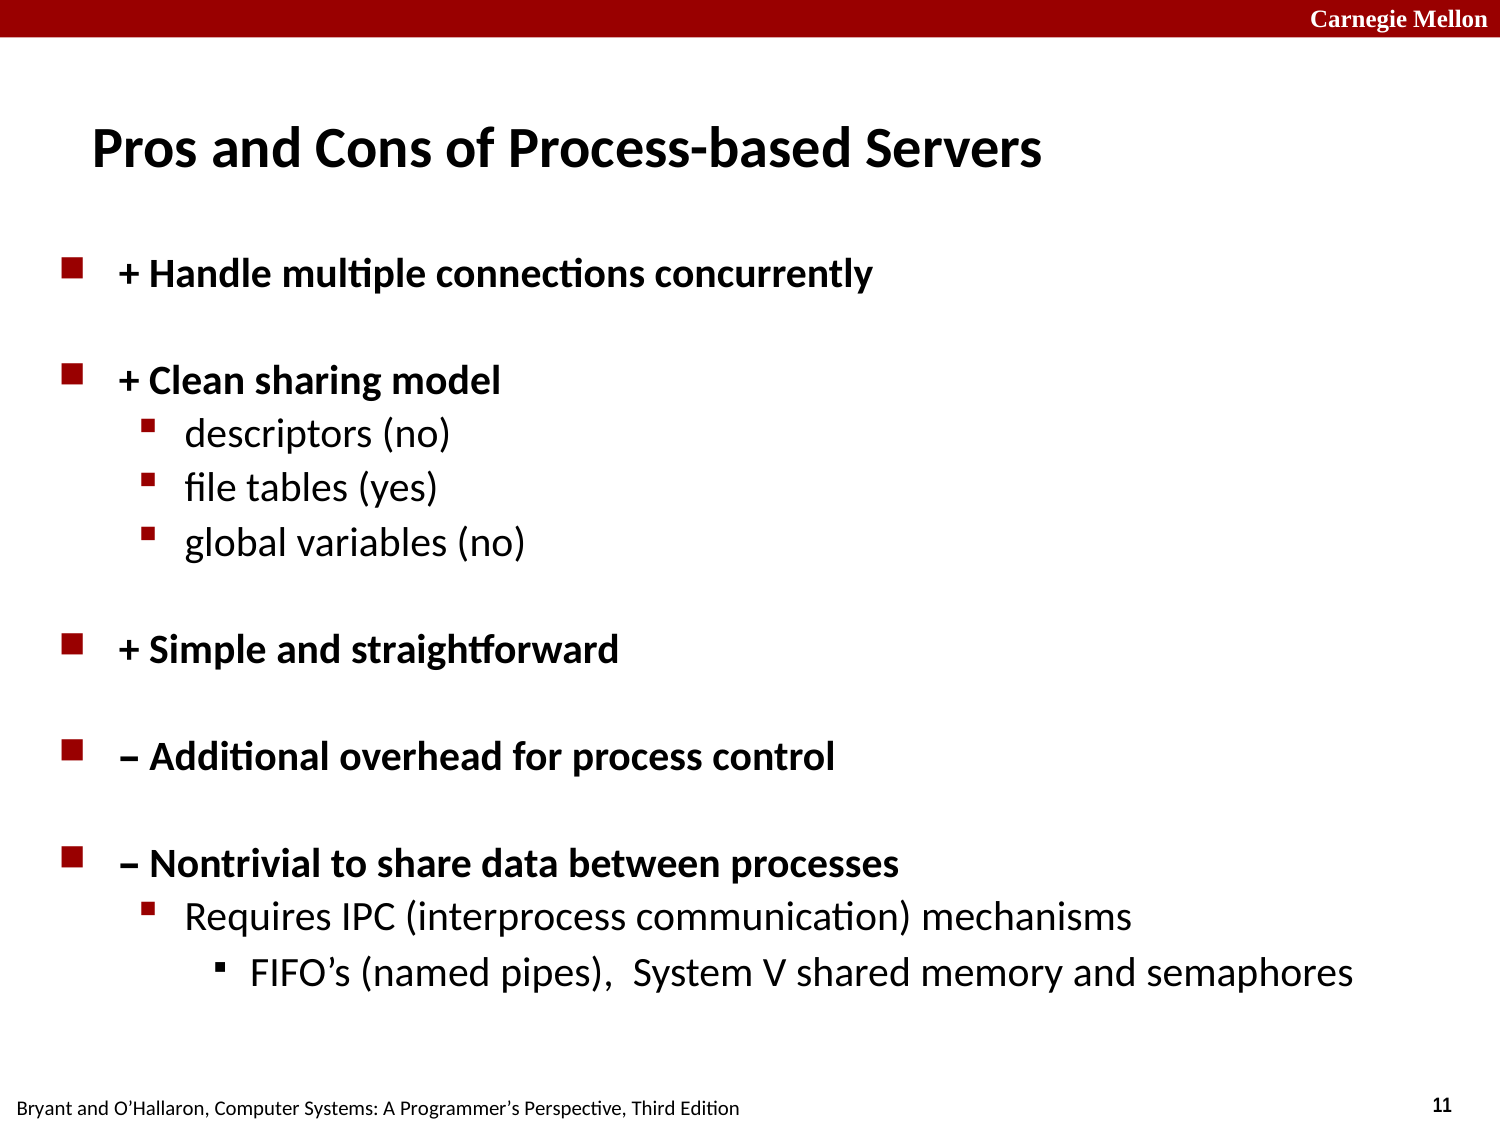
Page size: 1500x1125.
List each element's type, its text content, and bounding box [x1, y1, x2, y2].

title Pros and Cons of Process-based Servers [77, 58, 1493, 230]
list + Handle multiple connections concurrently + Clean sharing model descriptors (no) file tables (yes) global variables (no) + Simple and straightforward – Additional overhead for process control – Nontrivial to share data between processes Requires IPC (interprocess communication) mechanisms FIFO’s (named pipes), System V shared memory and semaphores [47, 246, 1481, 1052]
